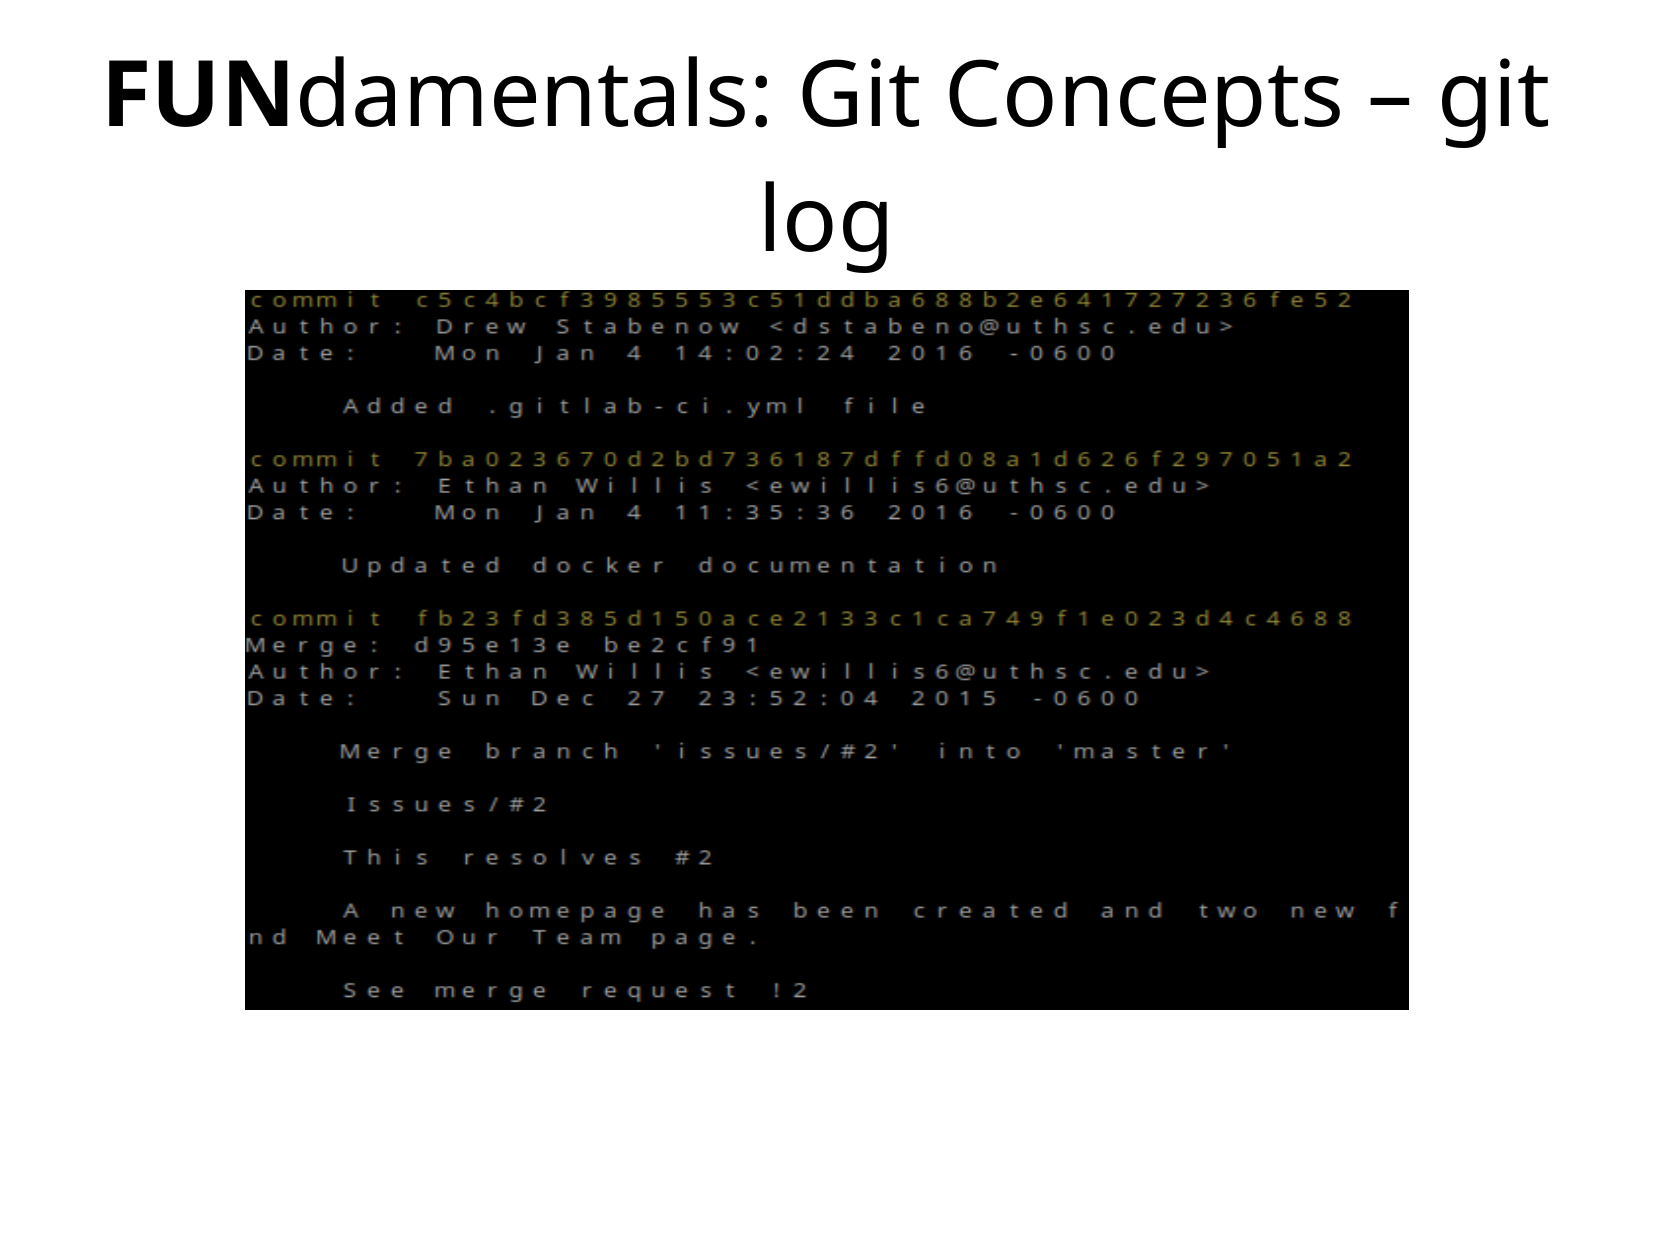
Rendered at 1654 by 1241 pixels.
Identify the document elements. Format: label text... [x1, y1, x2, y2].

picture [245, 290, 1409, 1010]
title FUNdamentals: Git Concepts – git log [82, 27, 1571, 279]
